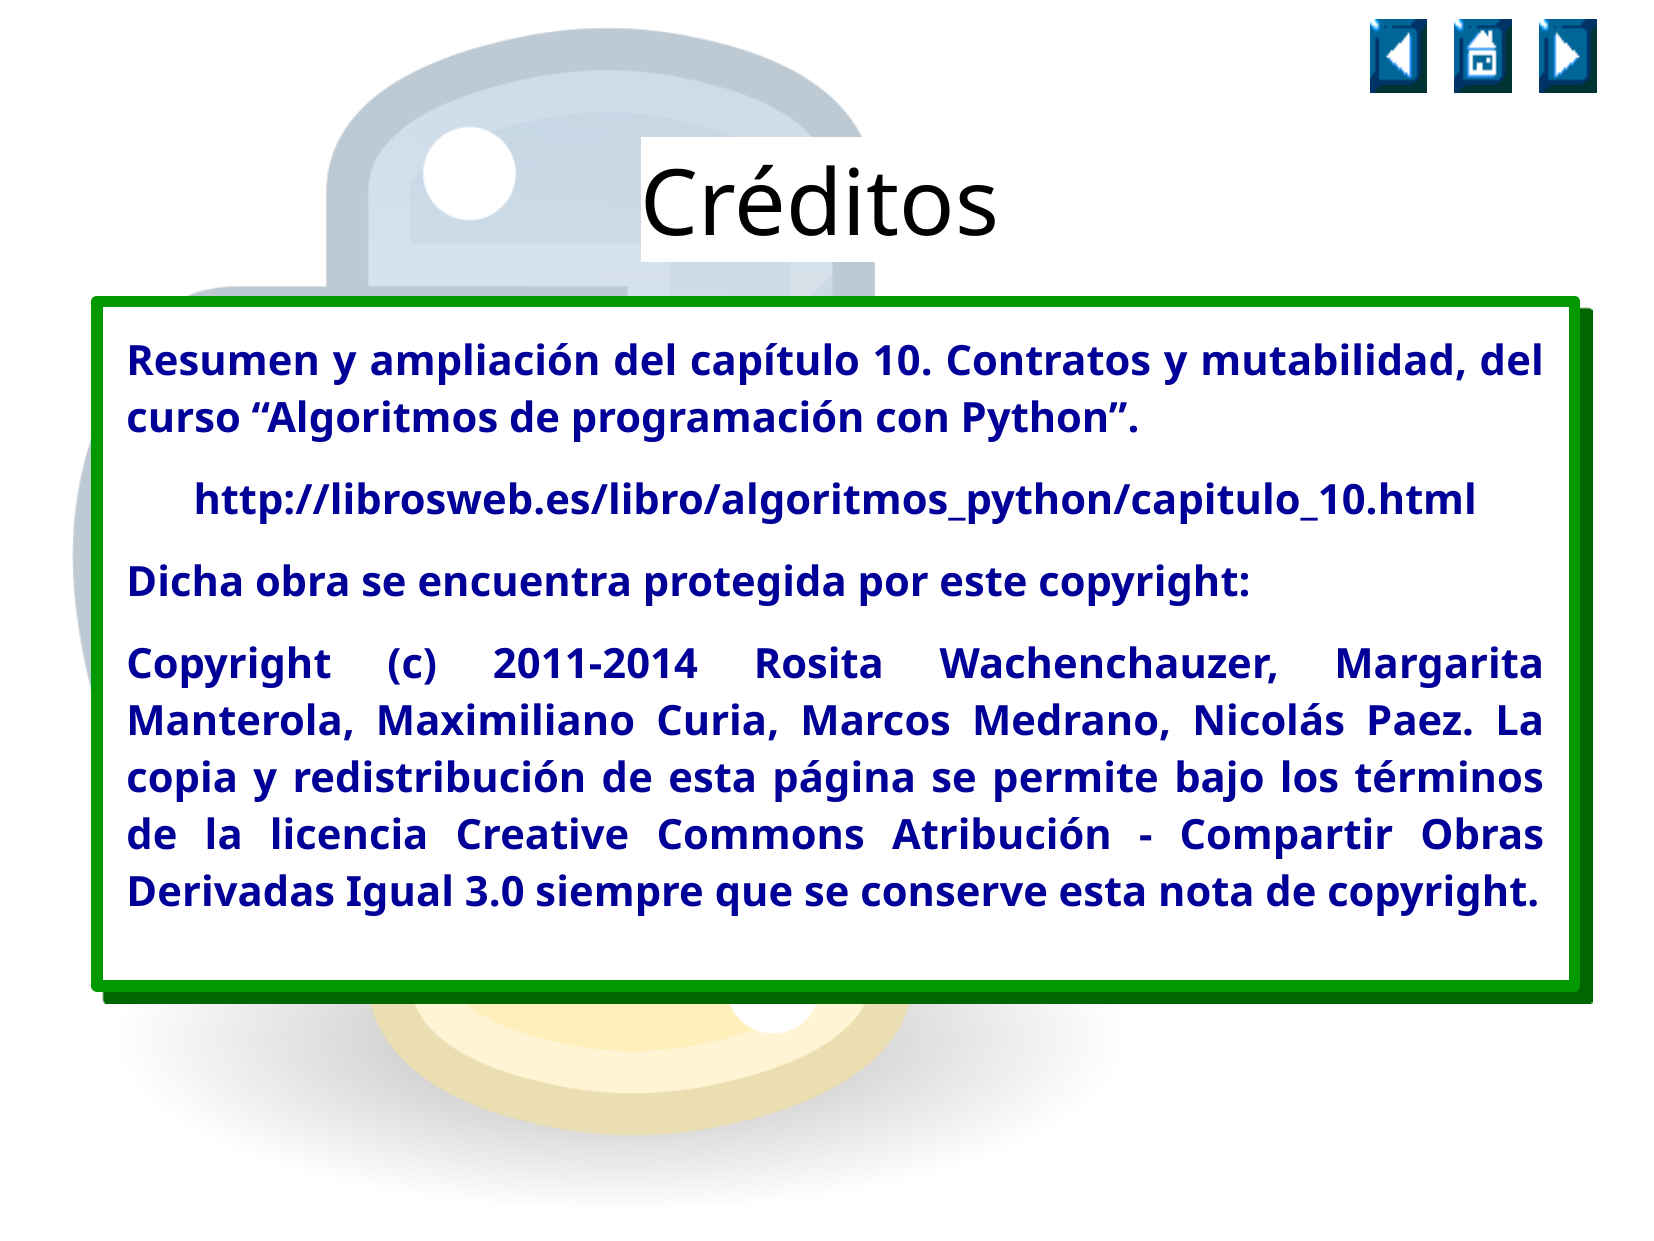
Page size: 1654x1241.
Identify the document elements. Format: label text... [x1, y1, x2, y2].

picture [1454, 19, 1463, 31]
picture [1370, 19, 1379, 31]
picture [1370, 19, 1427, 93]
text_box Resumen y ampliación del capítulo 10. Contratos y mutabilidad, del curso “Algoritmos de programación con Python”. http://librosweb.es/libro/algoritmos_python/capitulo_10.html Dicha obra se encuentra protegida por este copyright: Copyright (c) 2011-2014 Rosita Wachenchauzer, Margarita Manterola, Maximiliano Curia, Marcos Medrano, Nicolás Paez. La copia y redistribución de esta página se permite bajo los términos de la licencia Creative Commons Atribución - Compartir Obras Derivadas Igual 3.0 siempre que se conserve esta nota de copyright. [96, 301, 1575, 986]
picture [1539, 19, 1597, 93]
title Créditos [76, 124, 1565, 276]
picture [1554, 33, 1579, 77]
picture [1539, 19, 1548, 31]
picture [1454, 19, 1512, 93]
